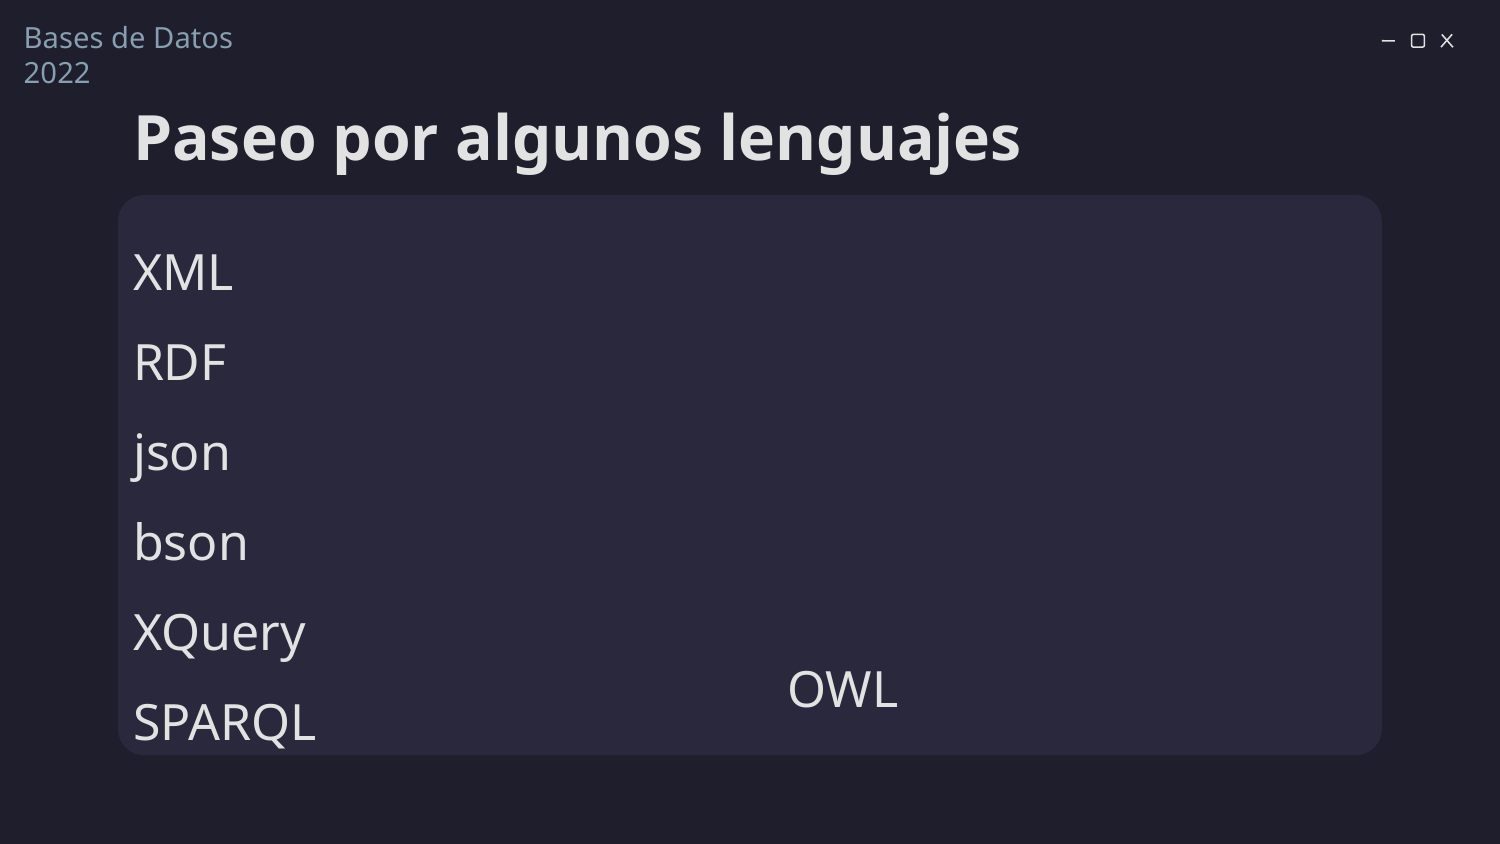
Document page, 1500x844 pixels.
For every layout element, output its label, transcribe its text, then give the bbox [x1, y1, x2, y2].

text_box OWL [772, 642, 1313, 733]
title Paseo por algunos lenguajes [118, 88, 1382, 183]
list XML RDF json bson XQuery SPARQL [118, 195, 1382, 750]
